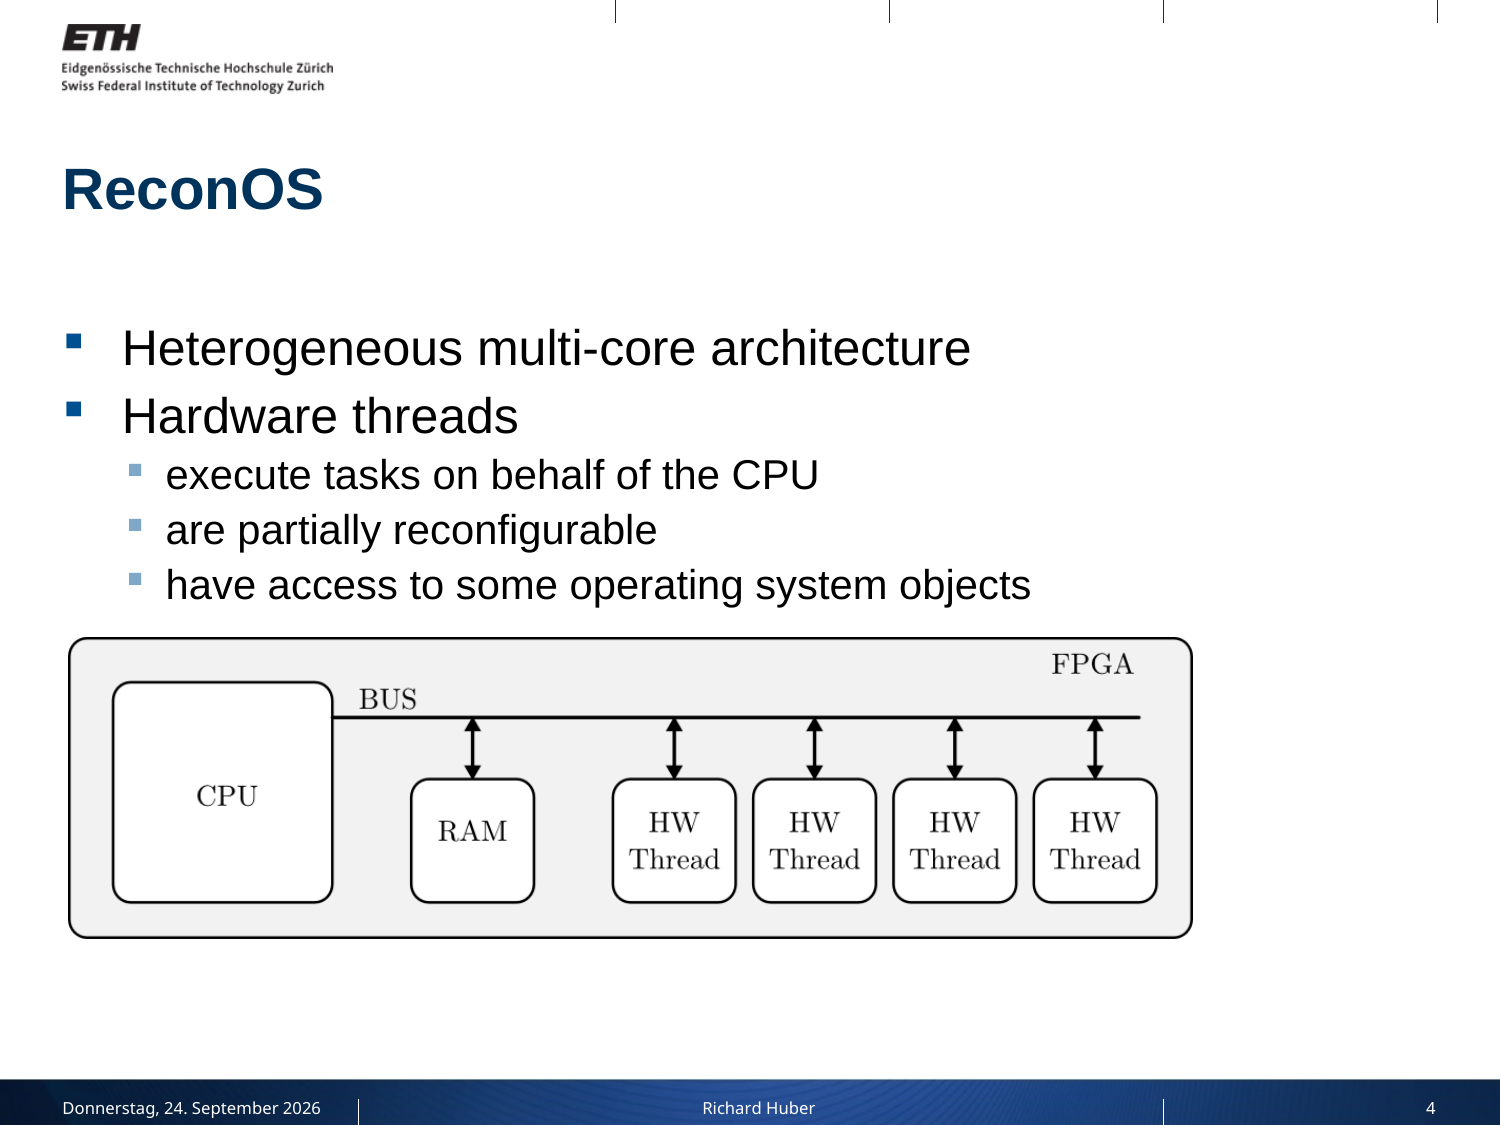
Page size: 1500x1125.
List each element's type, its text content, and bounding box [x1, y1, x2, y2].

picture [0, 1078, 1500, 1125]
picture [62, 24, 333, 94]
title ReconOS [62, 157, 1438, 296]
list Heterogeneous multi-core architecture Hardware threads execute tasks on behalf of the CPU are partially reconfigurable have access to some operating system objects [62, 319, 1438, 1067]
picture [68, 637, 1193, 939]
